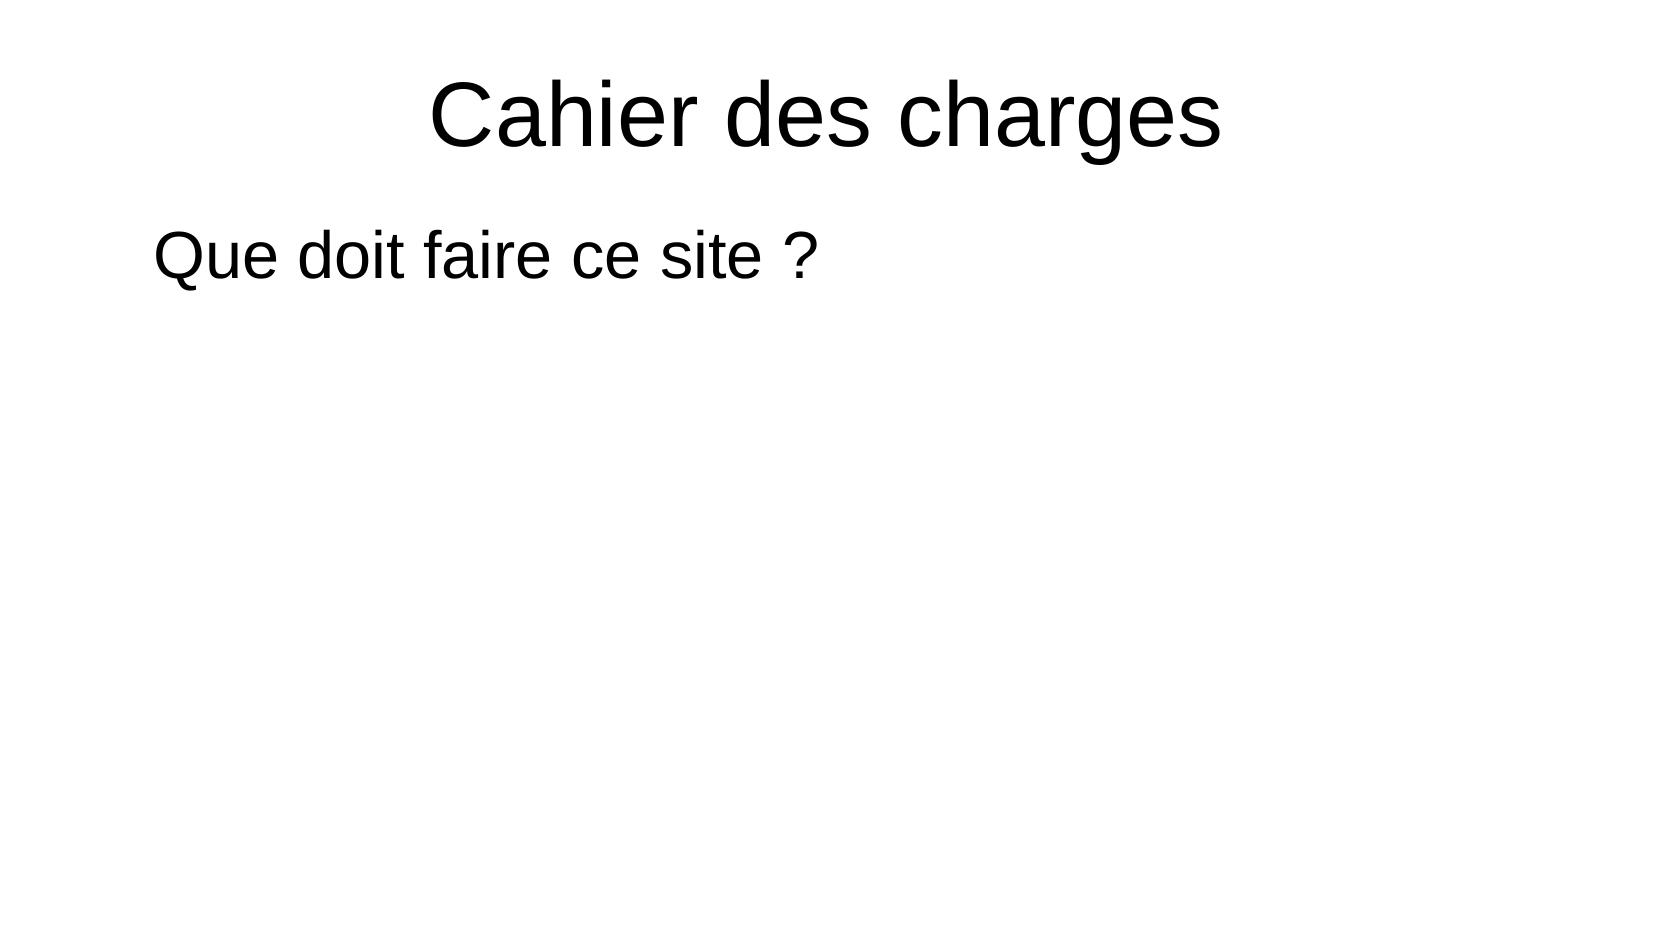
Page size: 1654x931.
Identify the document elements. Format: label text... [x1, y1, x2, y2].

title Cahier des charges [82, 37, 1571, 193]
list Que doit faire ce site ? [82, 217, 1571, 758]
